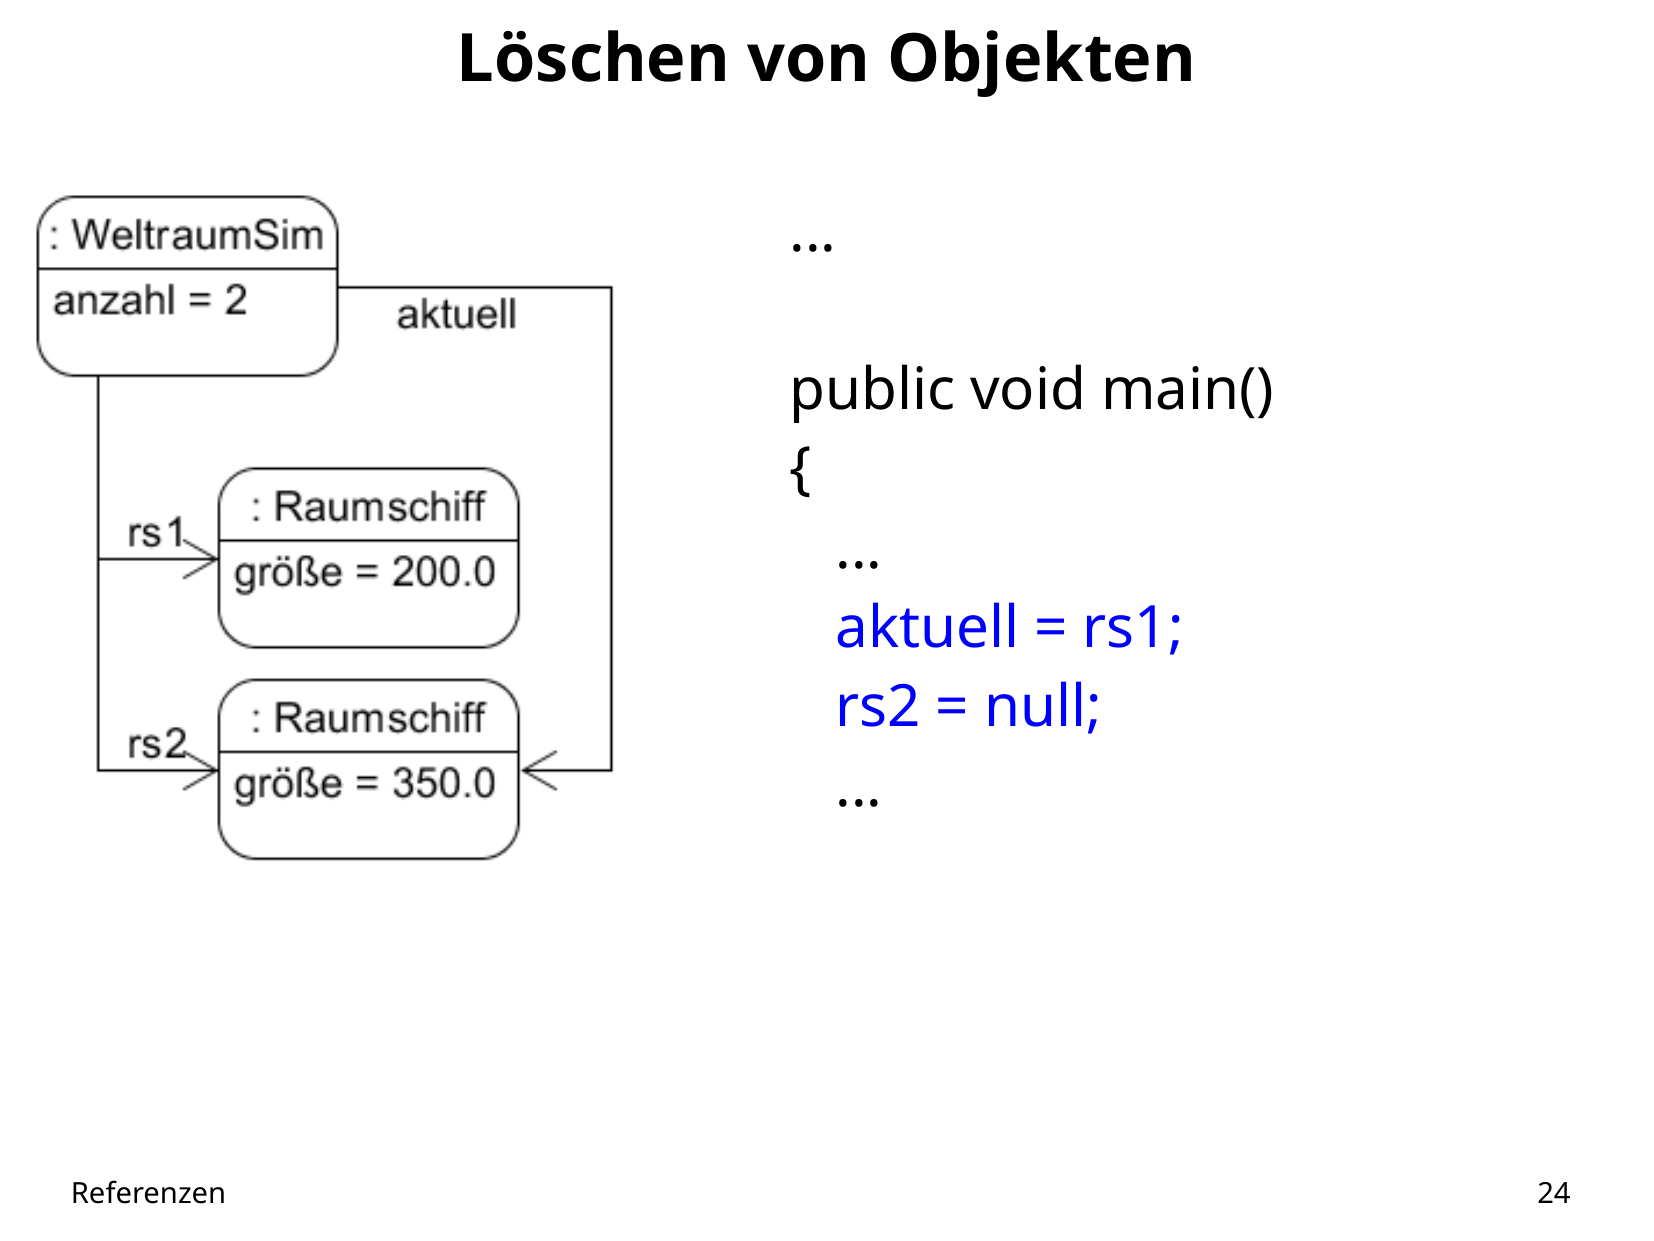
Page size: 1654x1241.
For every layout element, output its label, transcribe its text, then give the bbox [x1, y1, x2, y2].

list ... public void main() { ... aktuell = rs1; rs2 = null; ... [744, 188, 1607, 1182]
title Löschen von Objekten [0, 5, 1654, 107]
picture [35, 194, 662, 979]
